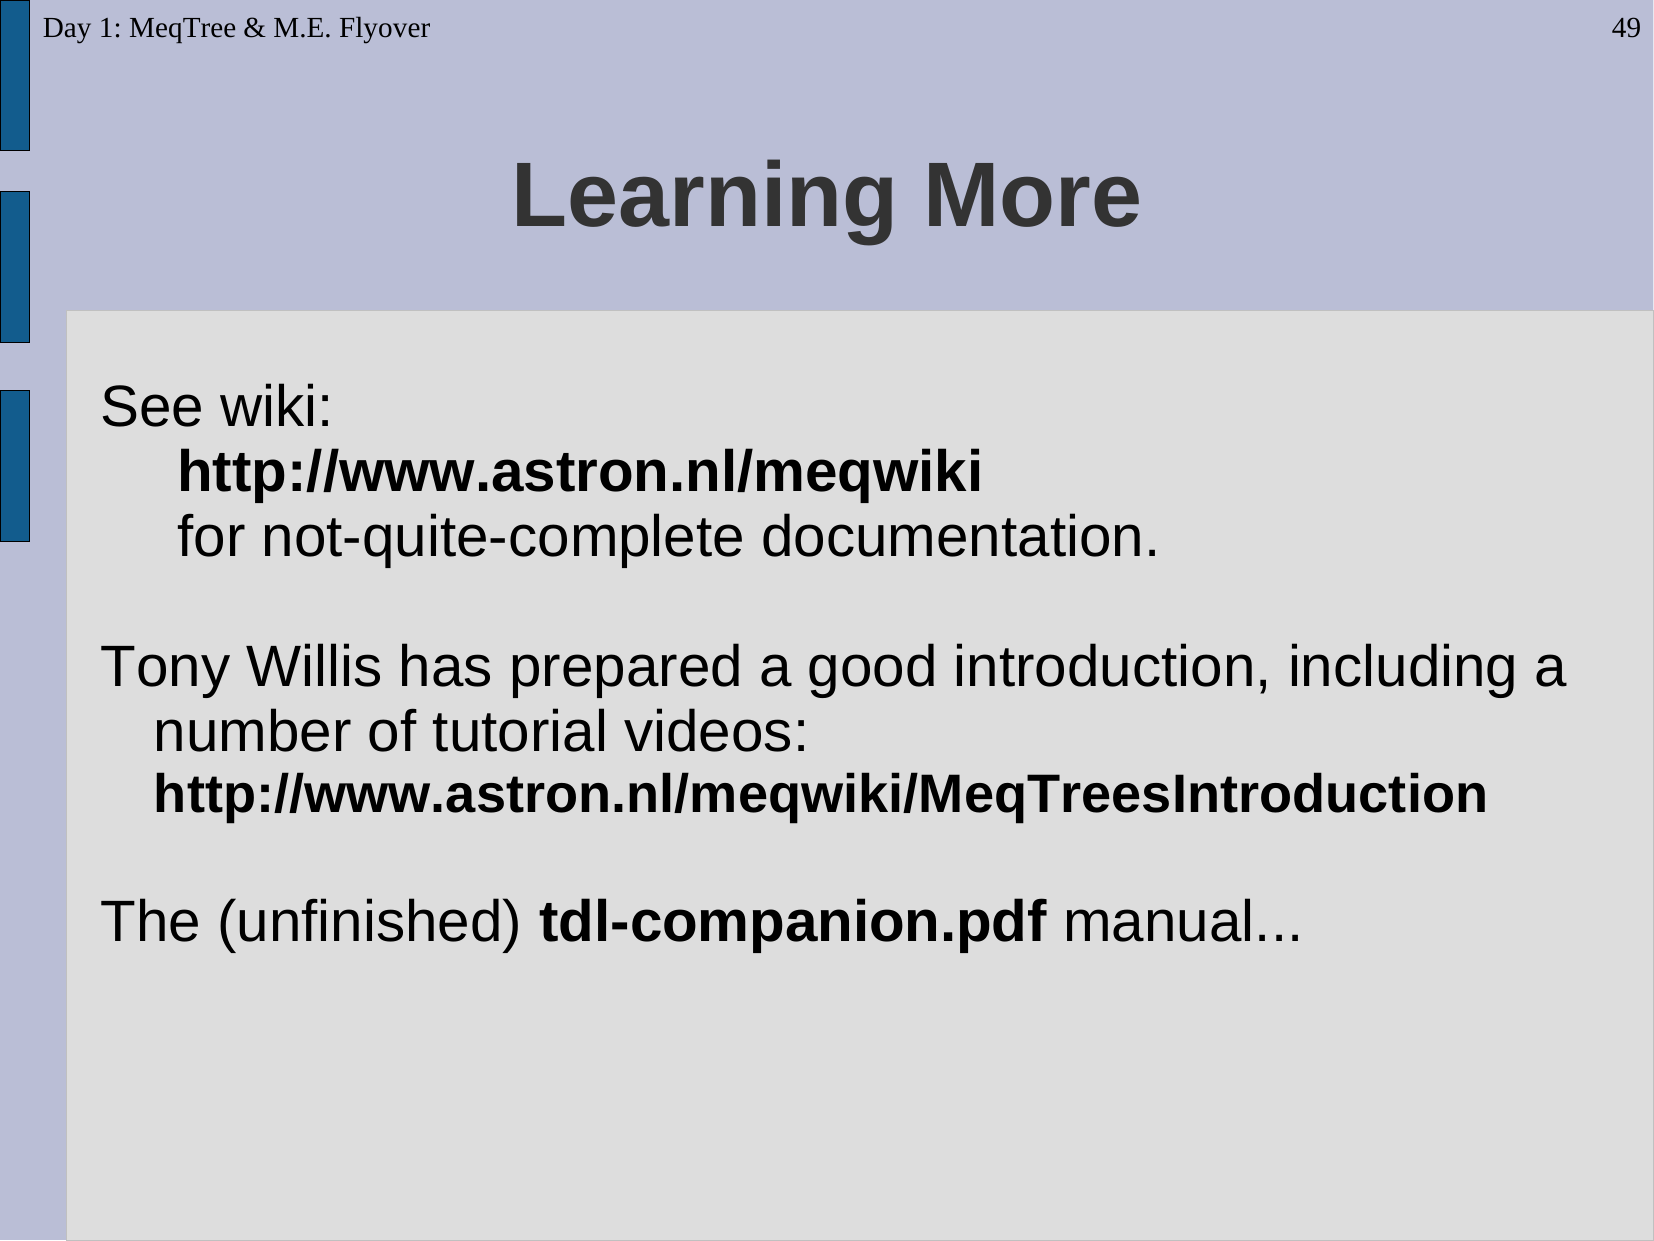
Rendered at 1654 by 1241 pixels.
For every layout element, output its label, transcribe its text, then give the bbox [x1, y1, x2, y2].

list See wiki: http://www.astron.nl/meqwiki for not-quite-complete documentation. Tony Willis has prepared a good introduction, including a number of tutorial videos: http://www.astron.nl/meqwiki/MeqTreesIntroduction The (unfinished) tdl-companion.pdf manual... [83, 373, 1625, 979]
title Learning More [121, 91, 1534, 299]
